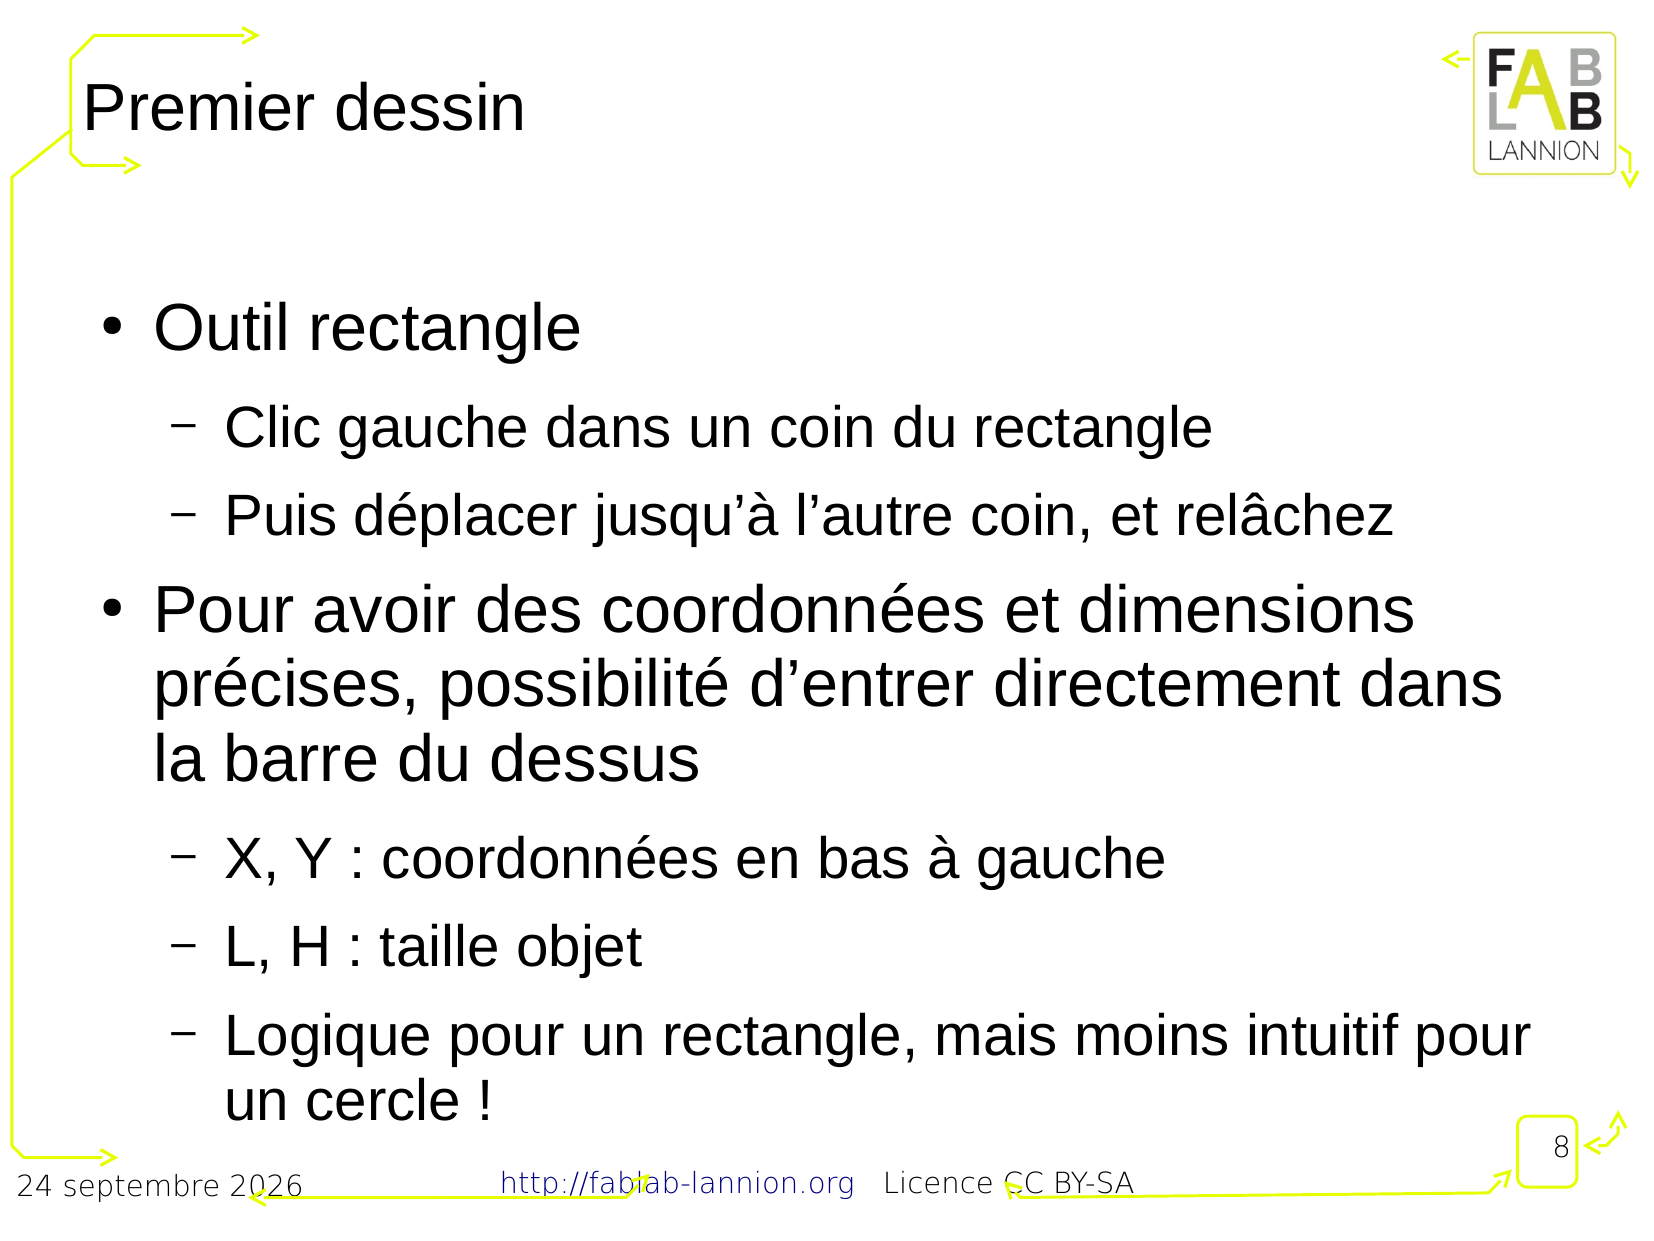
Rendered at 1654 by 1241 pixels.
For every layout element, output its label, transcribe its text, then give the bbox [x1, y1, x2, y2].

picture [1470, 29, 1619, 178]
title Premier dessin [82, 49, 1441, 166]
list Outil rectangle Clic gauche dans un coin du rectangle Puis déplacer jusqu’à l’autre coin, et relâchez Pour avoir des coordonnées et dimensions précises, possibilité d’entrer directement dans la barre du dessus X, Y : coordonnées en bas à gauche L, H : taille objet Logique pour un rectangle, mais moins intuitif pour un cercle ! [82, 290, 1571, 1010]
